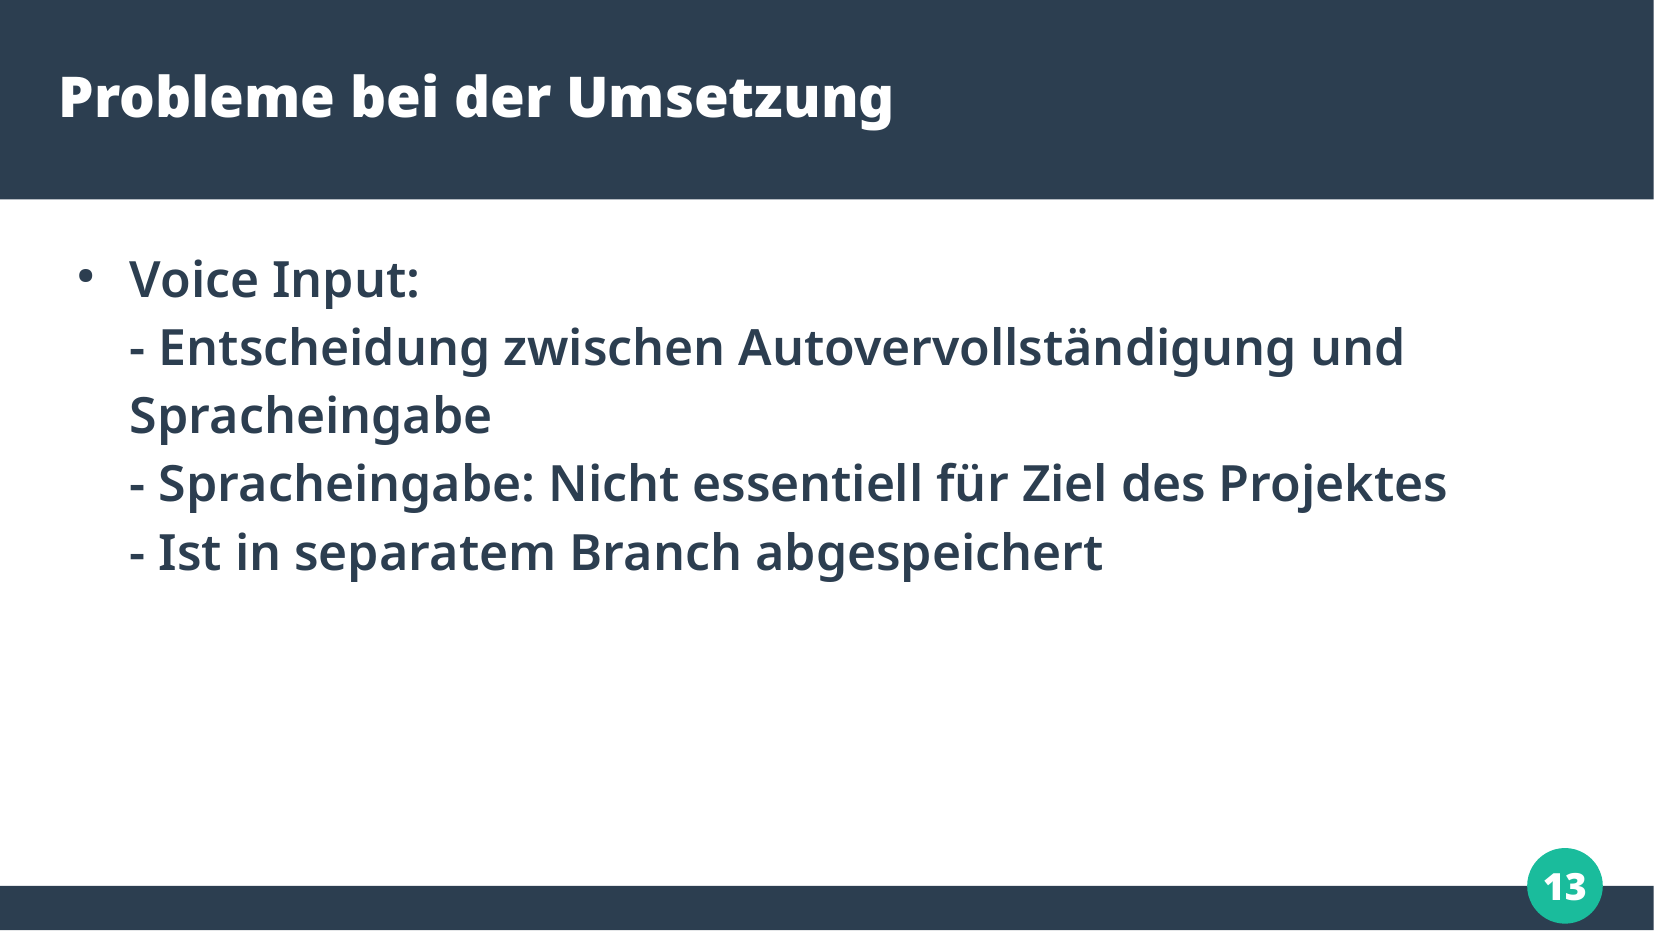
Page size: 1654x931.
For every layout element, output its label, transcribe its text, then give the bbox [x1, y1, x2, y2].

list Voice Input: - Entscheidung zwischen Autovervollständigung und Spracheingabe - Spracheingabe: Nicht essentiell für Ziel des Projektes - Ist in separatem Branch abgespeichert [59, 243, 1595, 864]
title Probleme bei der Umsetzung [59, 37, 1595, 156]
